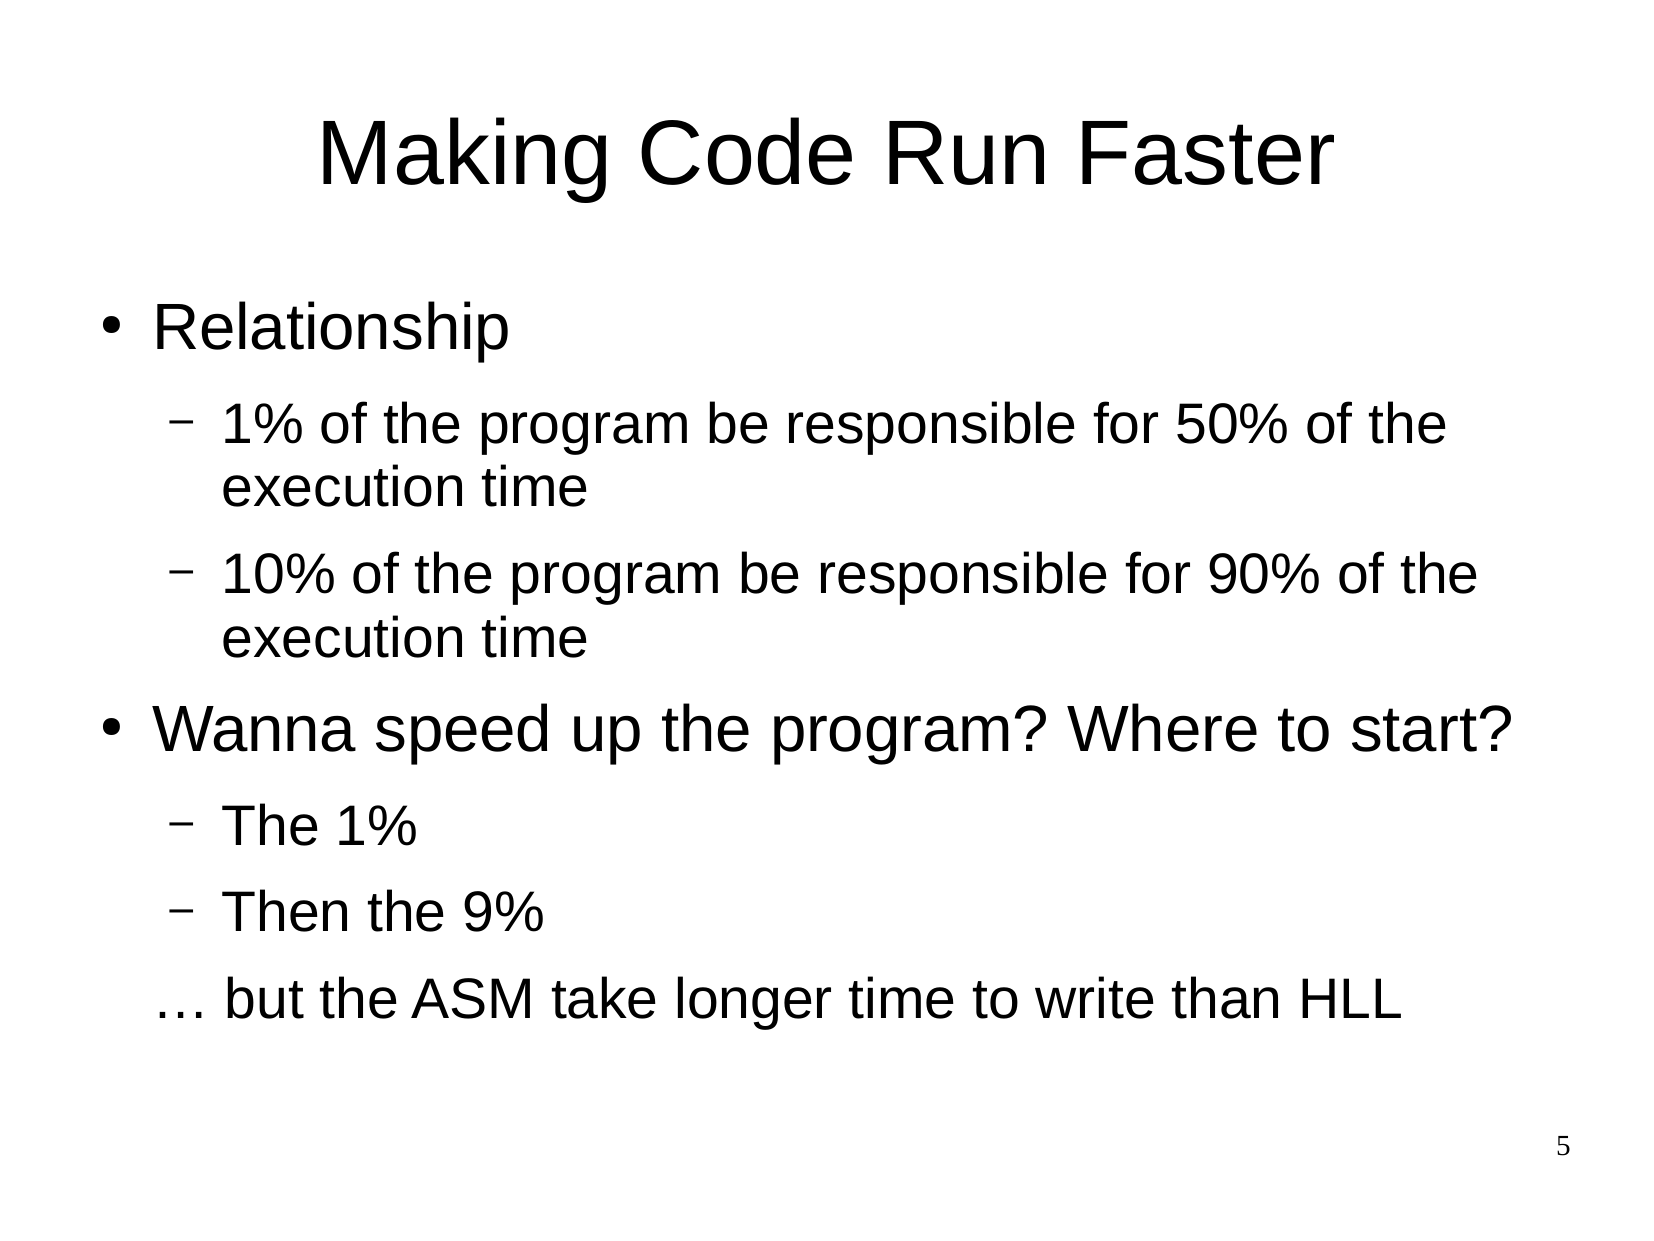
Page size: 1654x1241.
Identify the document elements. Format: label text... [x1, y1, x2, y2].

title Making Code Run Faster [82, 49, 1571, 257]
list Relationship 1% of the program be responsible for 50% of the execution time 10% of the program be responsible for 90% of the execution time Wanna speed up the program? Where to start? The 1% Then the 9% … but the ASM take longer time to write than HLL [82, 290, 1538, 1096]
